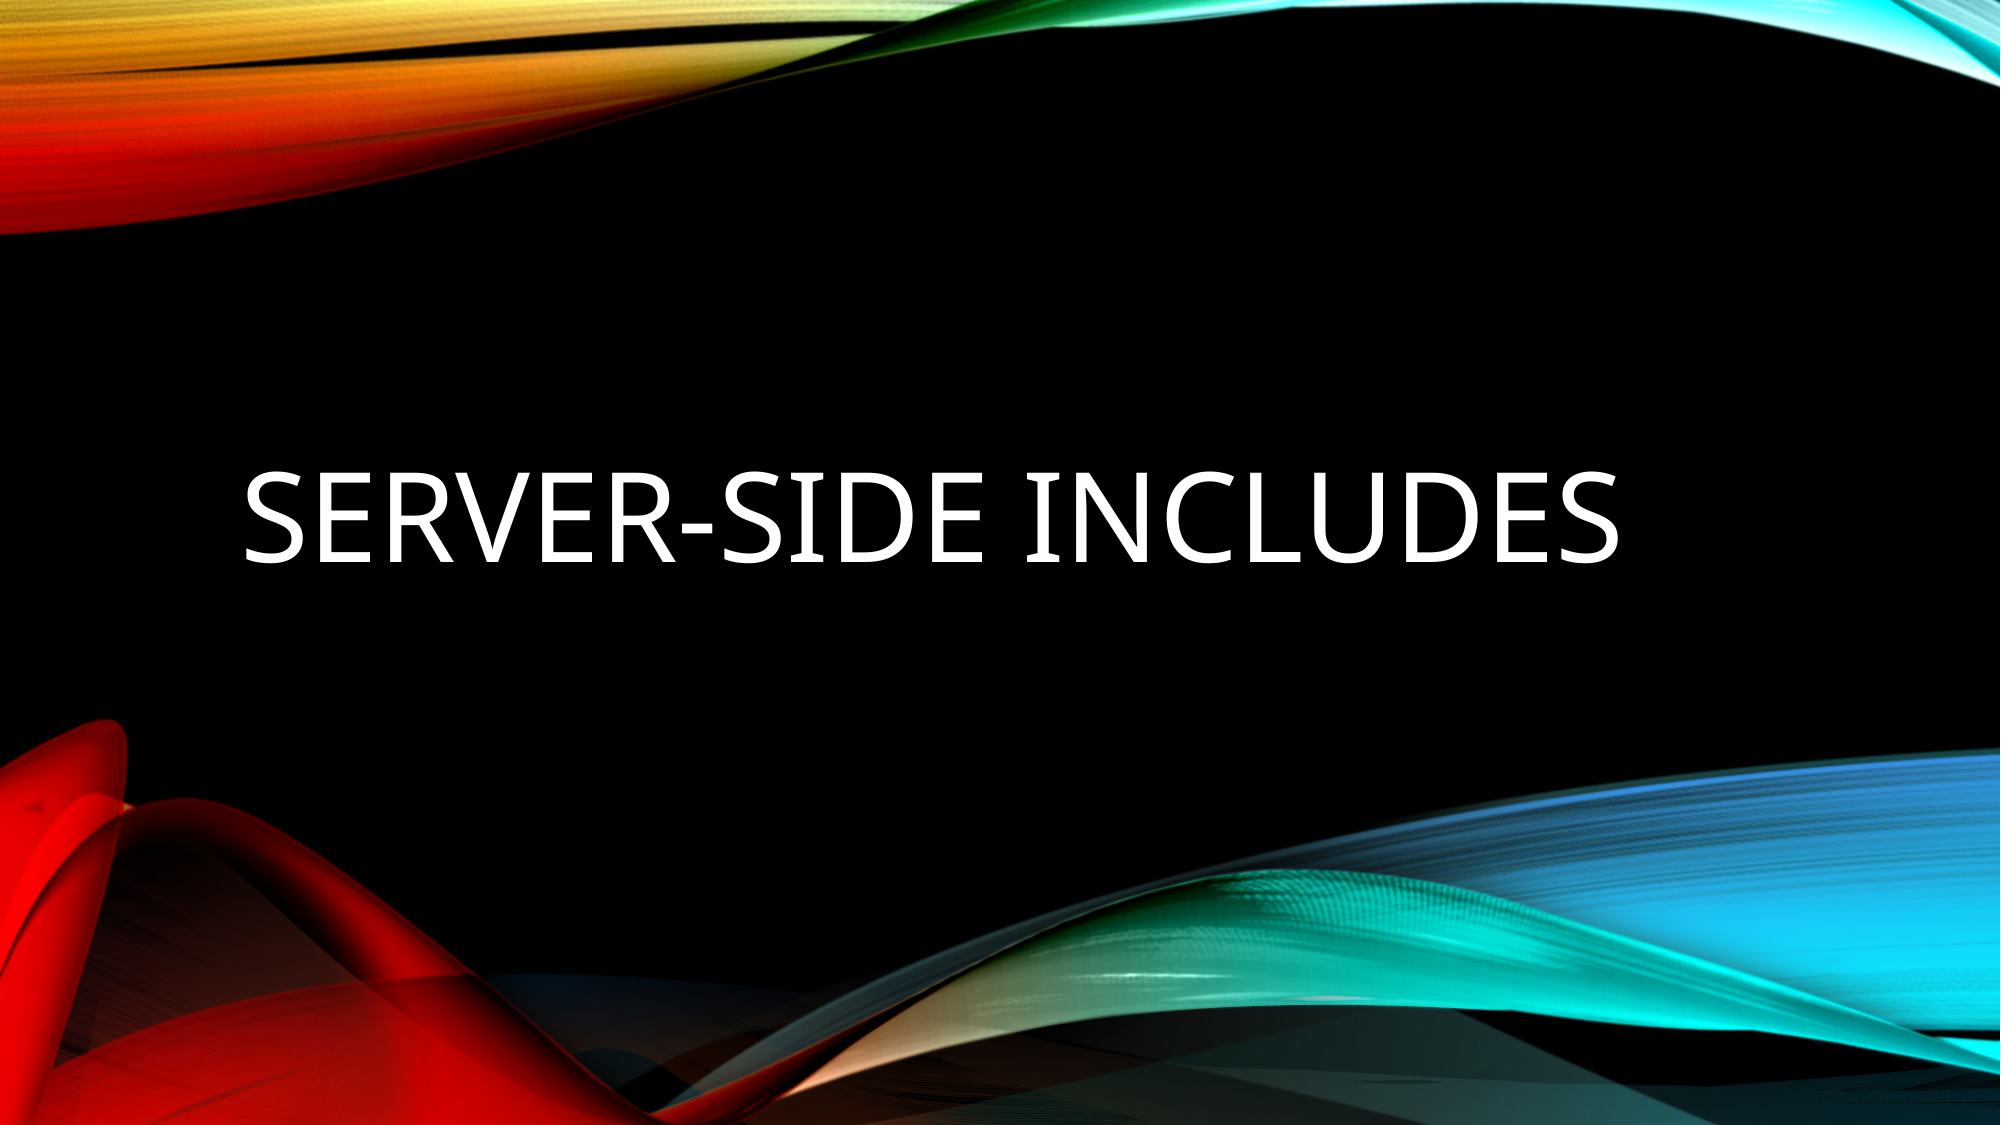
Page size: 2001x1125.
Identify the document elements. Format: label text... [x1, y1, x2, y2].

picture [0, 717, 2000, 1125]
picture [0, 0, 2000, 237]
title Server-Side INCLUDes [225, 295, 1775, 596]
